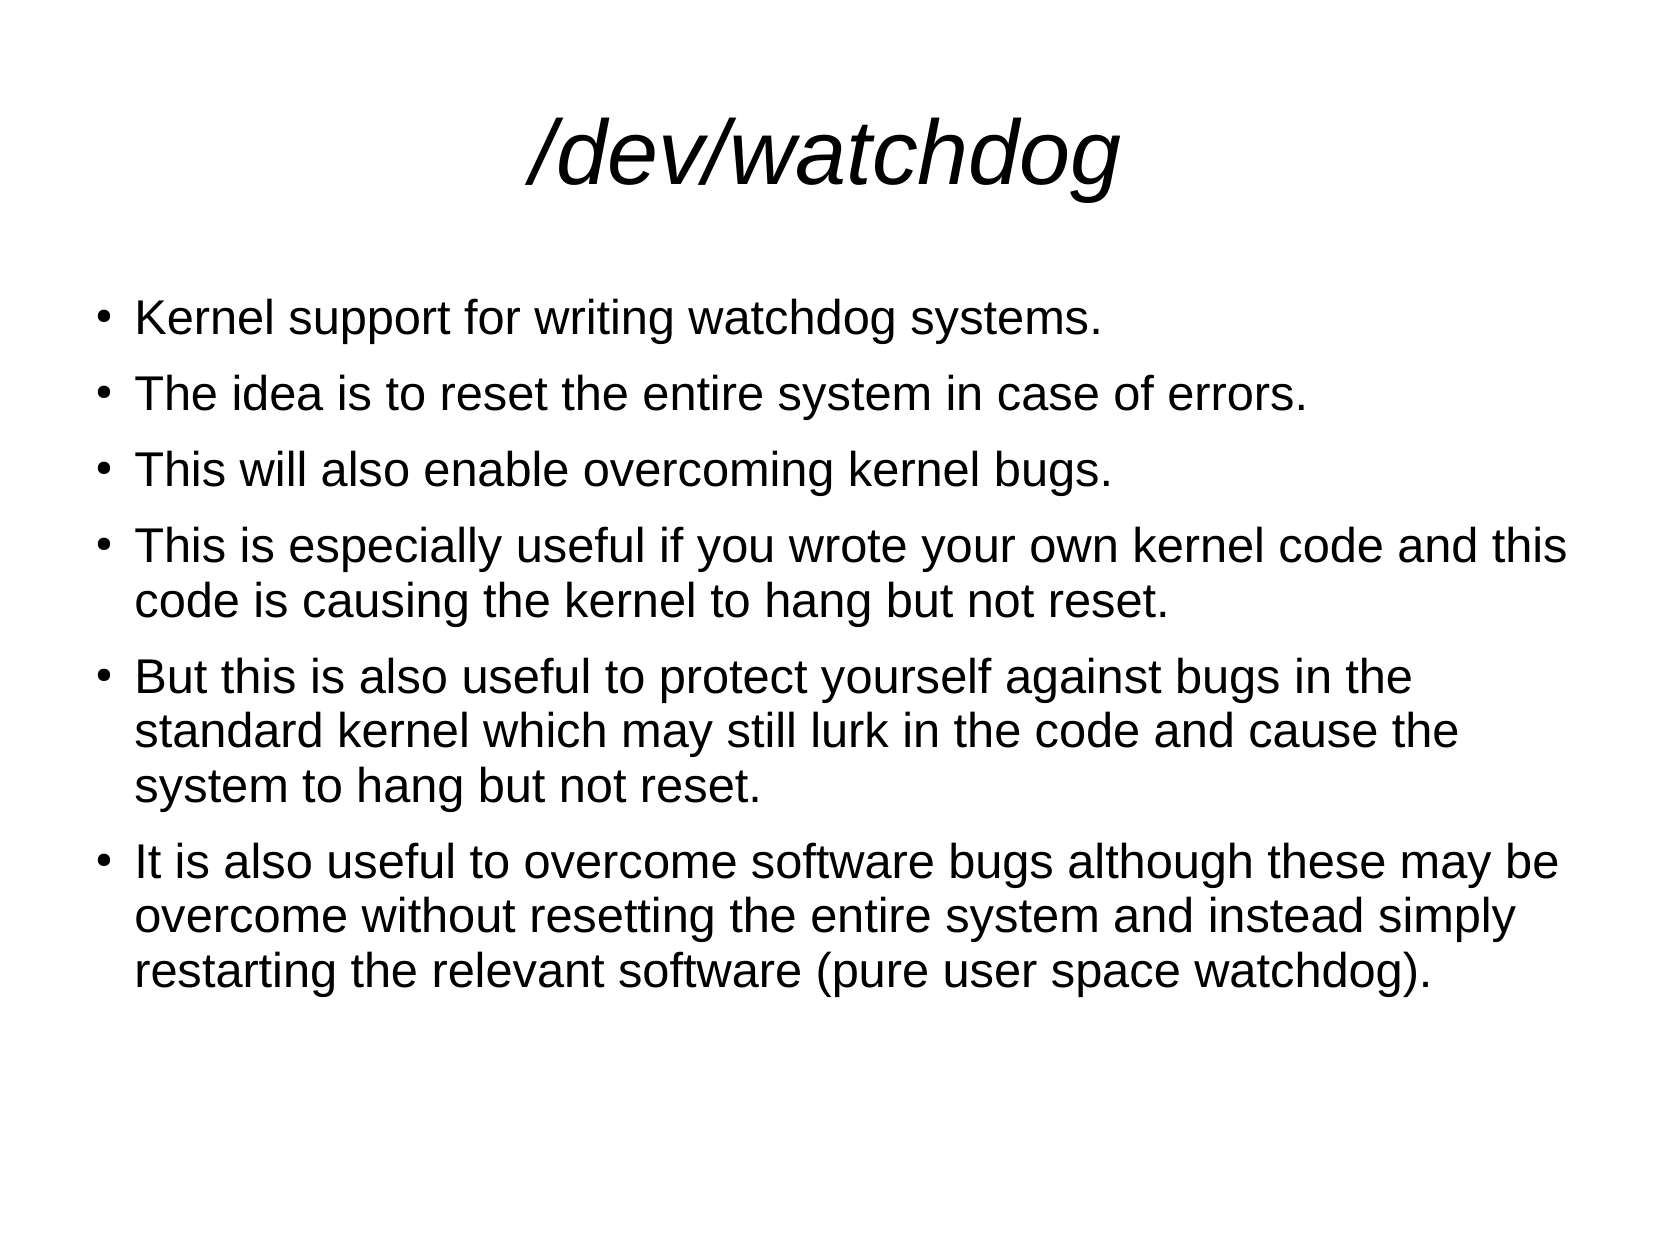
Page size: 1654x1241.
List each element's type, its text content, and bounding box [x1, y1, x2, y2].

title /dev/watchdog [82, 49, 1571, 257]
list Kernel support for writing watchdog systems. The idea is to reset the entire system in case of errors. This will also enable overcoming kernel bugs. This is especially useful if you wrote your own kernel code and this code is causing the kernel to hang but not reset. But this is also useful to protect yourself against bugs in the standard kernel which may still lurk in the code and cause the system to hang but not reset. It is also useful to overcome software bugs although these may be overcome without resetting the entire system and instead simply restarting the relevant software (pure user space watchdog). [82, 290, 1571, 1010]
